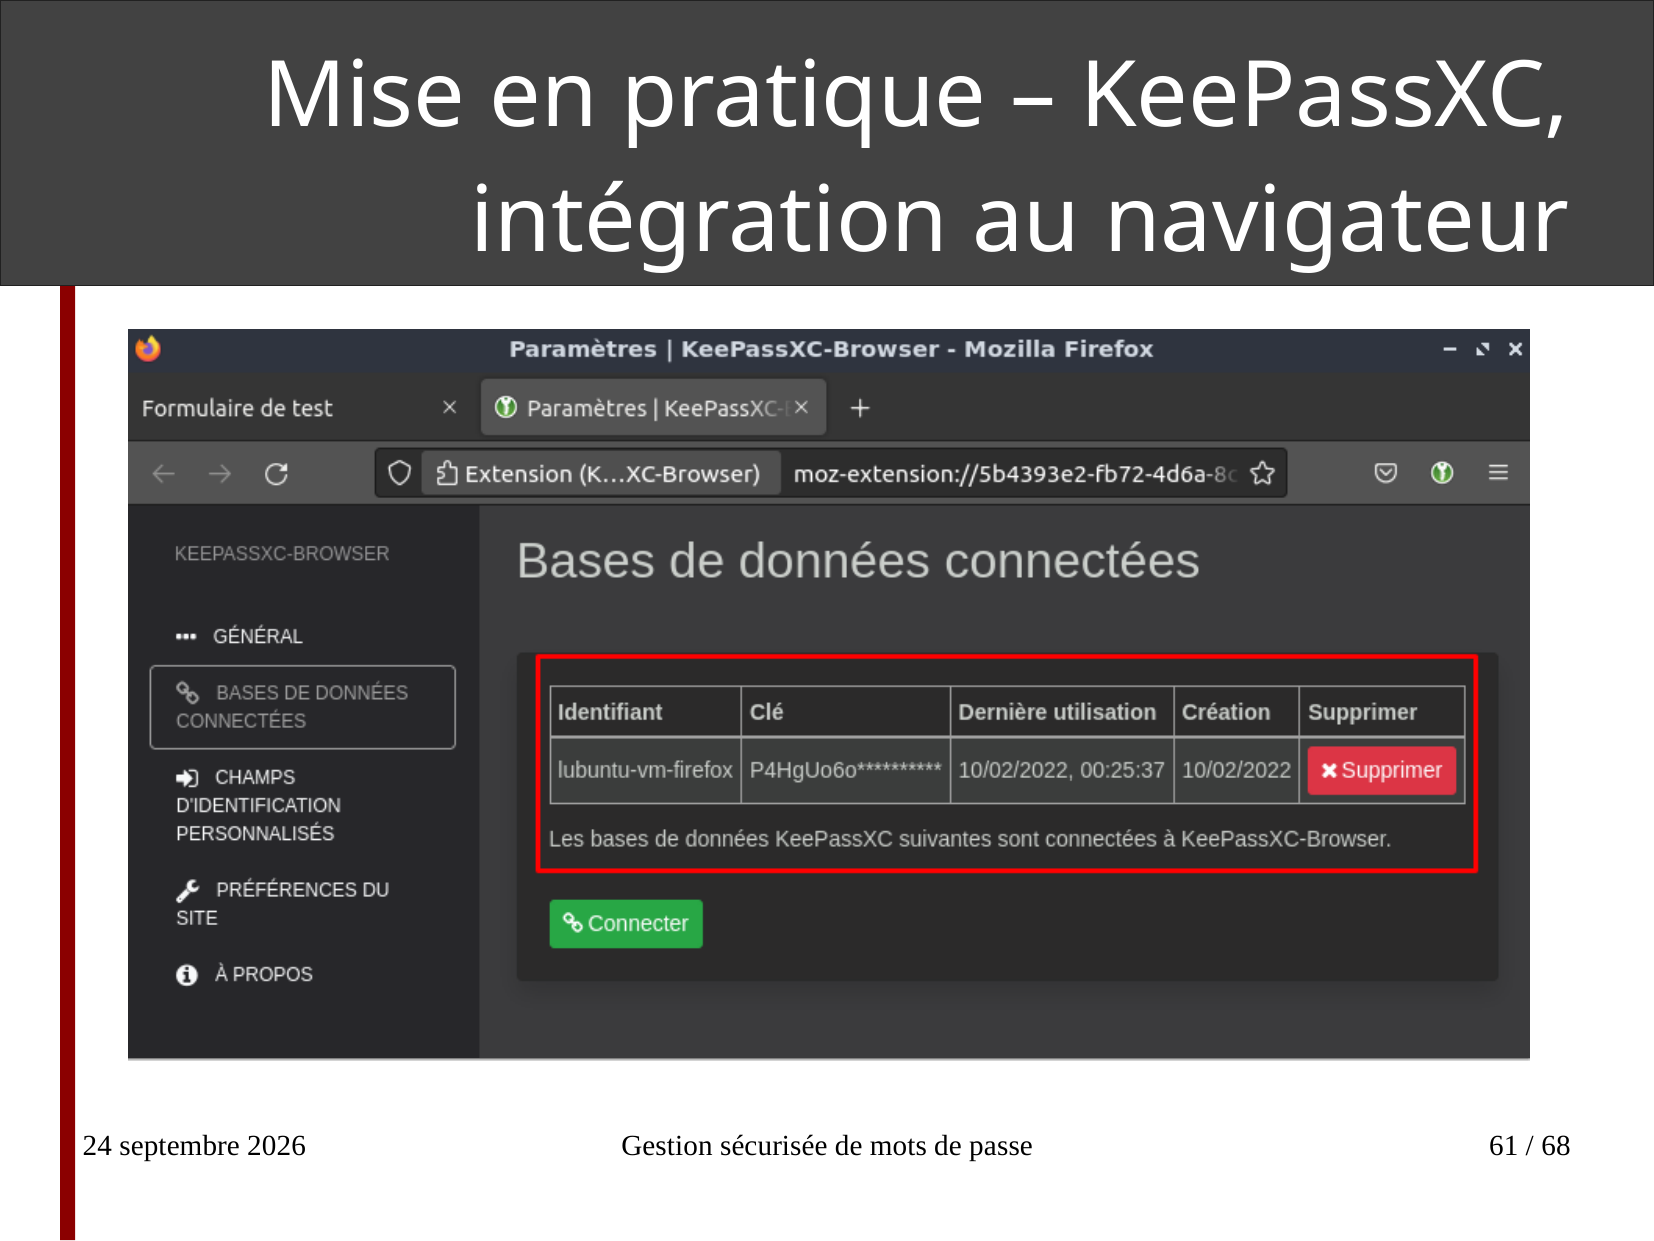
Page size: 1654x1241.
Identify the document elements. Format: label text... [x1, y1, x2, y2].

picture [128, 329, 1530, 1058]
title Mise en pratique – KeePassXC, intégration au navigateur [82, 27, 1571, 279]
